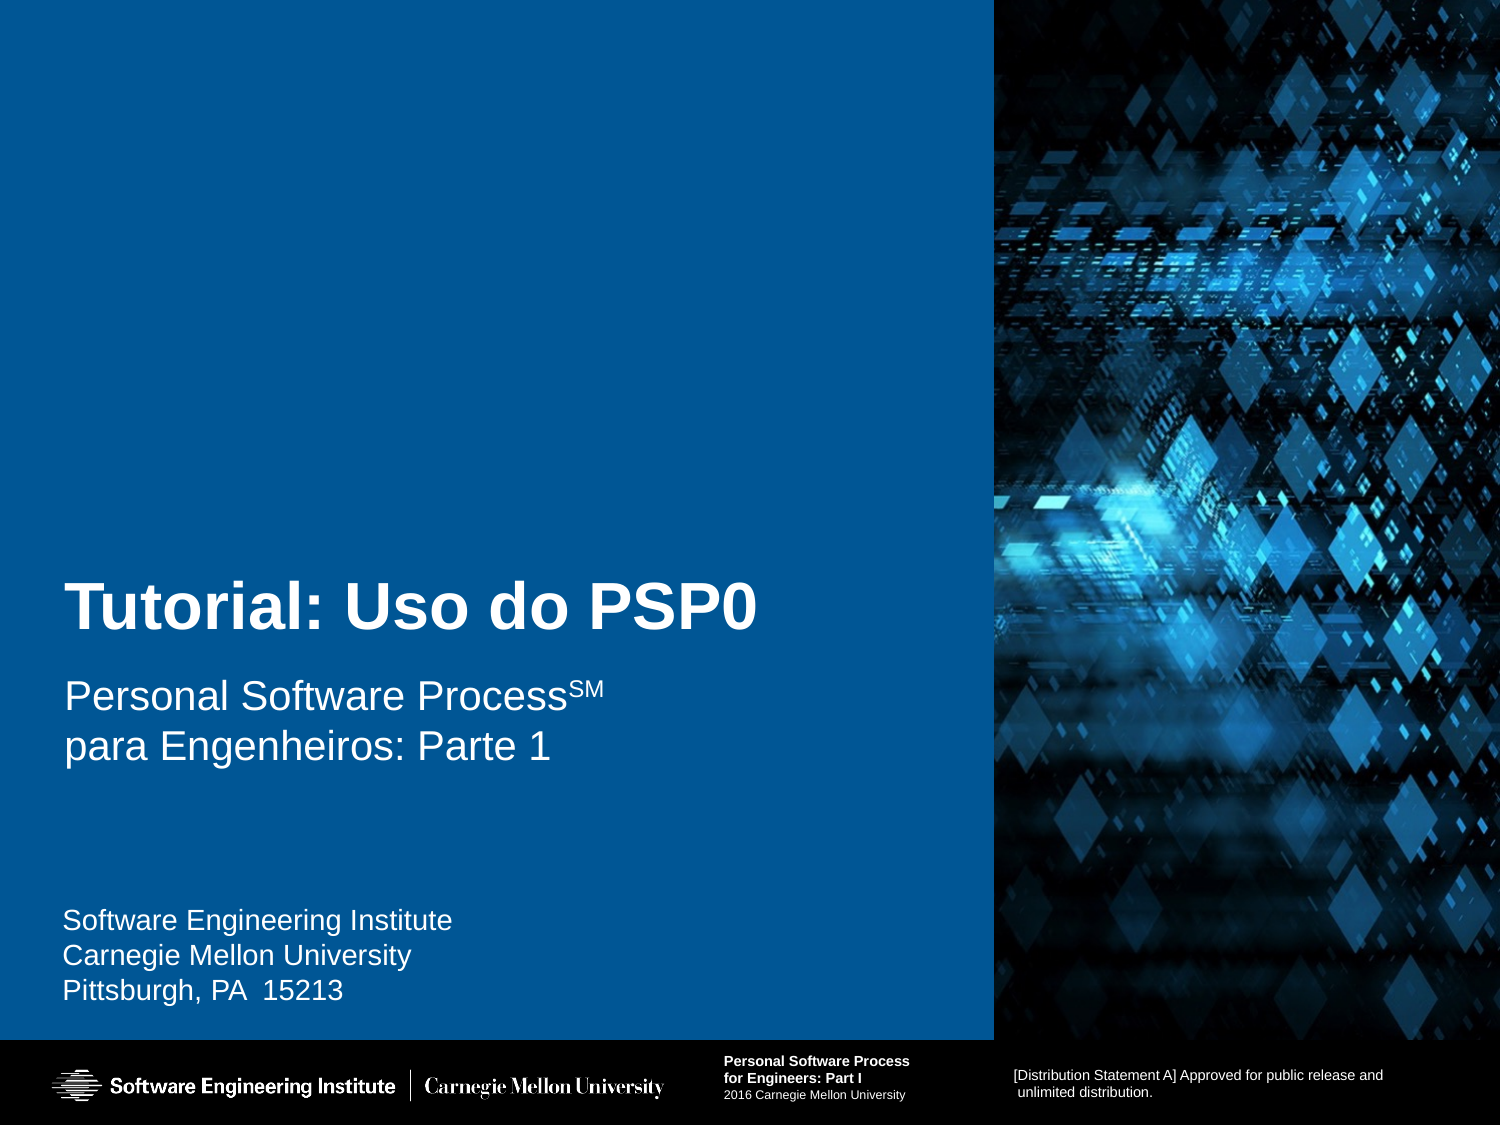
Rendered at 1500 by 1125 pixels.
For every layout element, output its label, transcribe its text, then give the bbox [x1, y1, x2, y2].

subtitle Personal Software ProcessSM para Engenheiros: Parte 1 [64, 668, 850, 882]
picture [43, 1062, 673, 1106]
title Tutorial: Uso do PSP0 [64, 43, 850, 644]
picture [994, 0, 1500, 1040]
